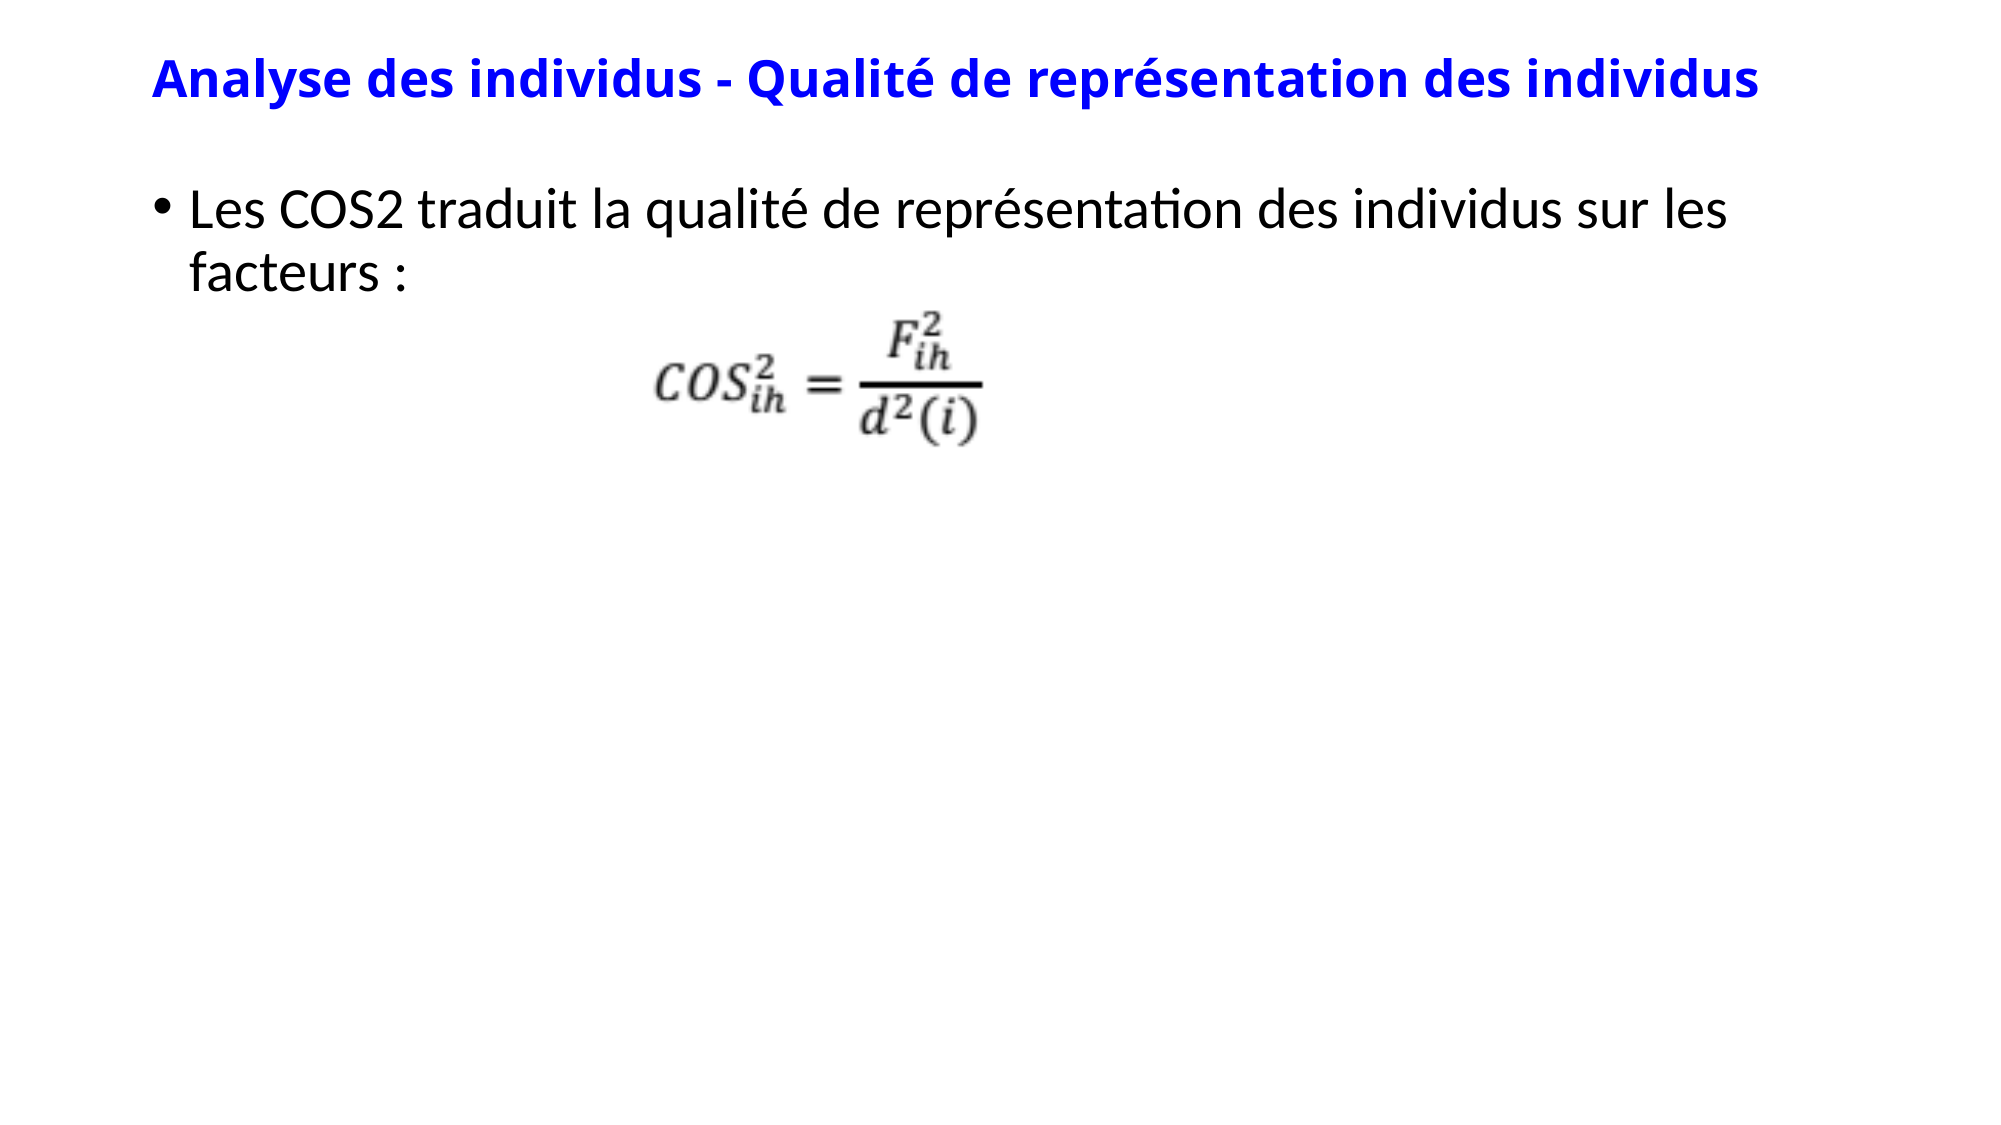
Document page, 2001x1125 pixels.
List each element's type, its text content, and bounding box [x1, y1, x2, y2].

list Les COS2 traduit la qualité de représentation des individus sur les facteurs : [137, 170, 1863, 1025]
picture [618, 300, 1005, 484]
title Analyse des individus - Qualité de représentation des individus [137, 22, 1863, 140]
